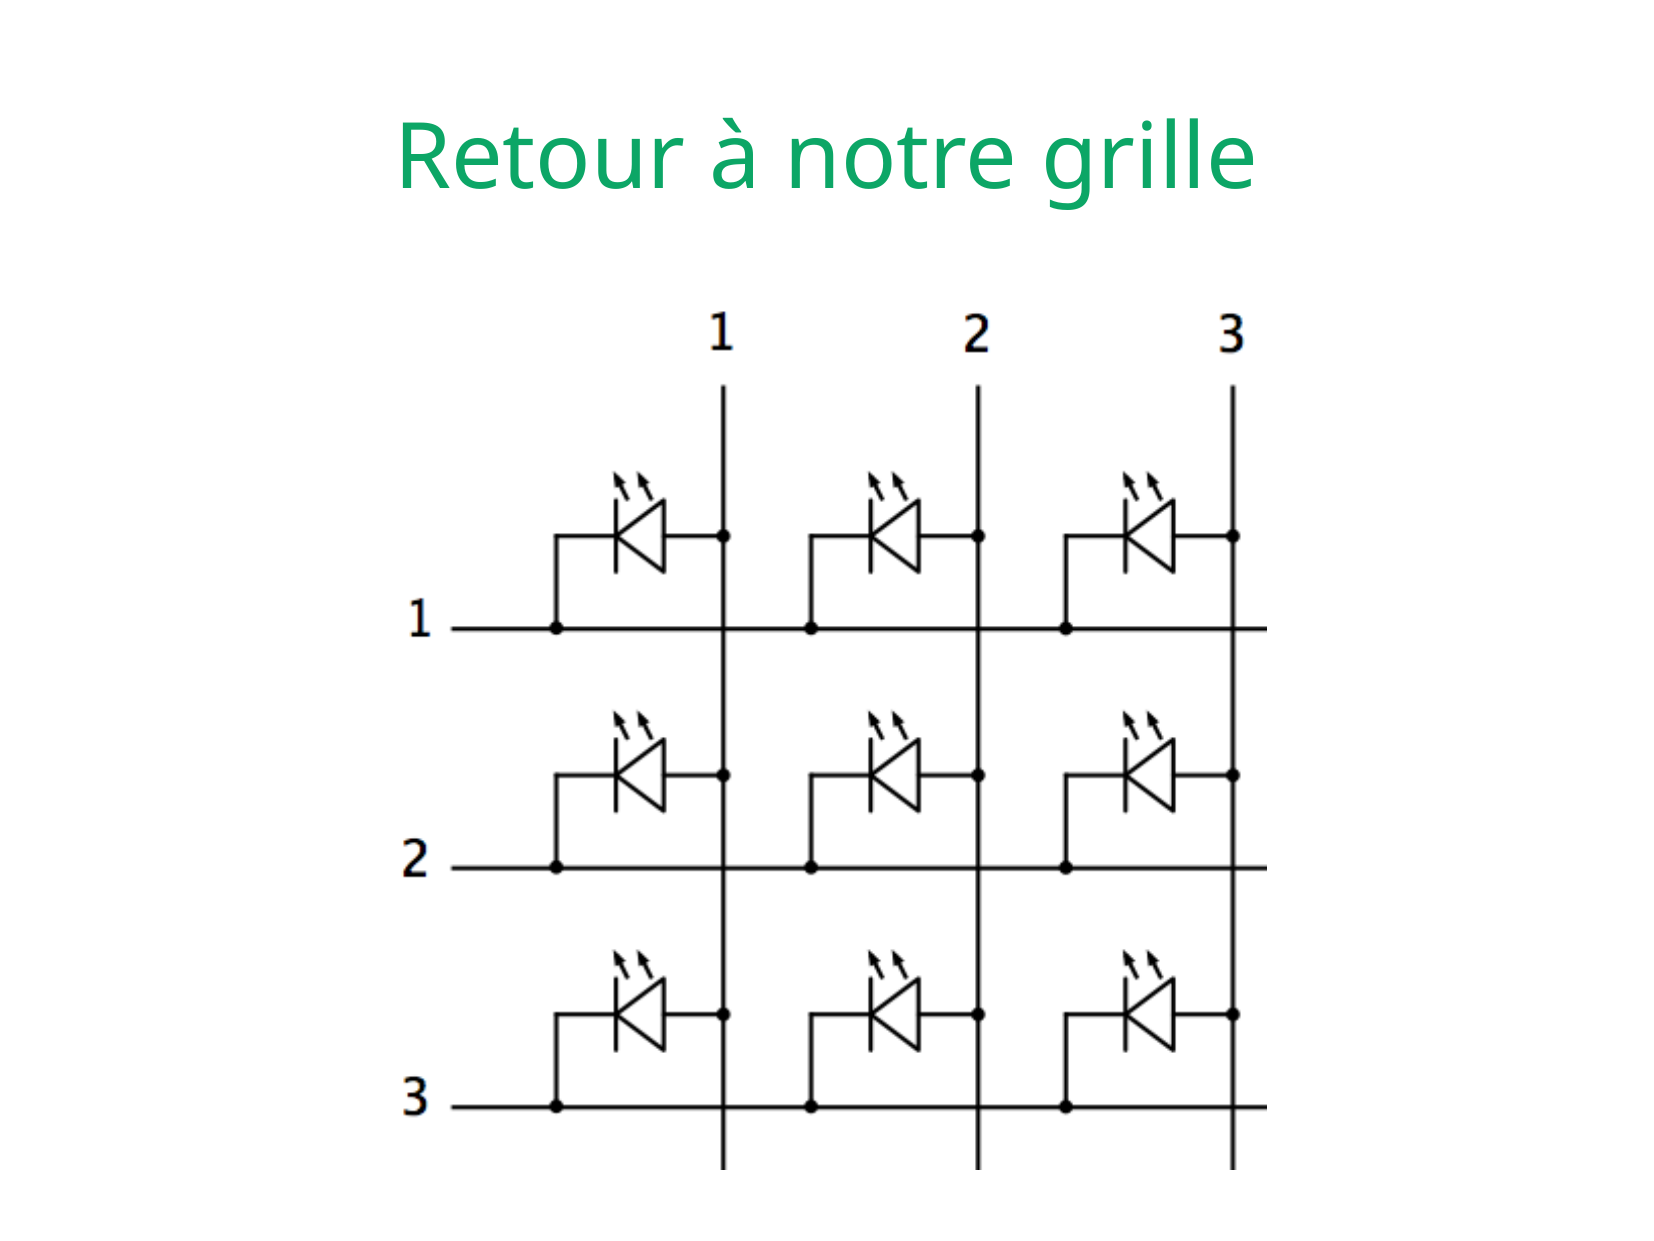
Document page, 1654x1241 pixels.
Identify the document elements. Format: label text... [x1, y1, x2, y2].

title Retour à notre grille [82, 49, 1571, 257]
picture [386, 290, 1267, 1171]
